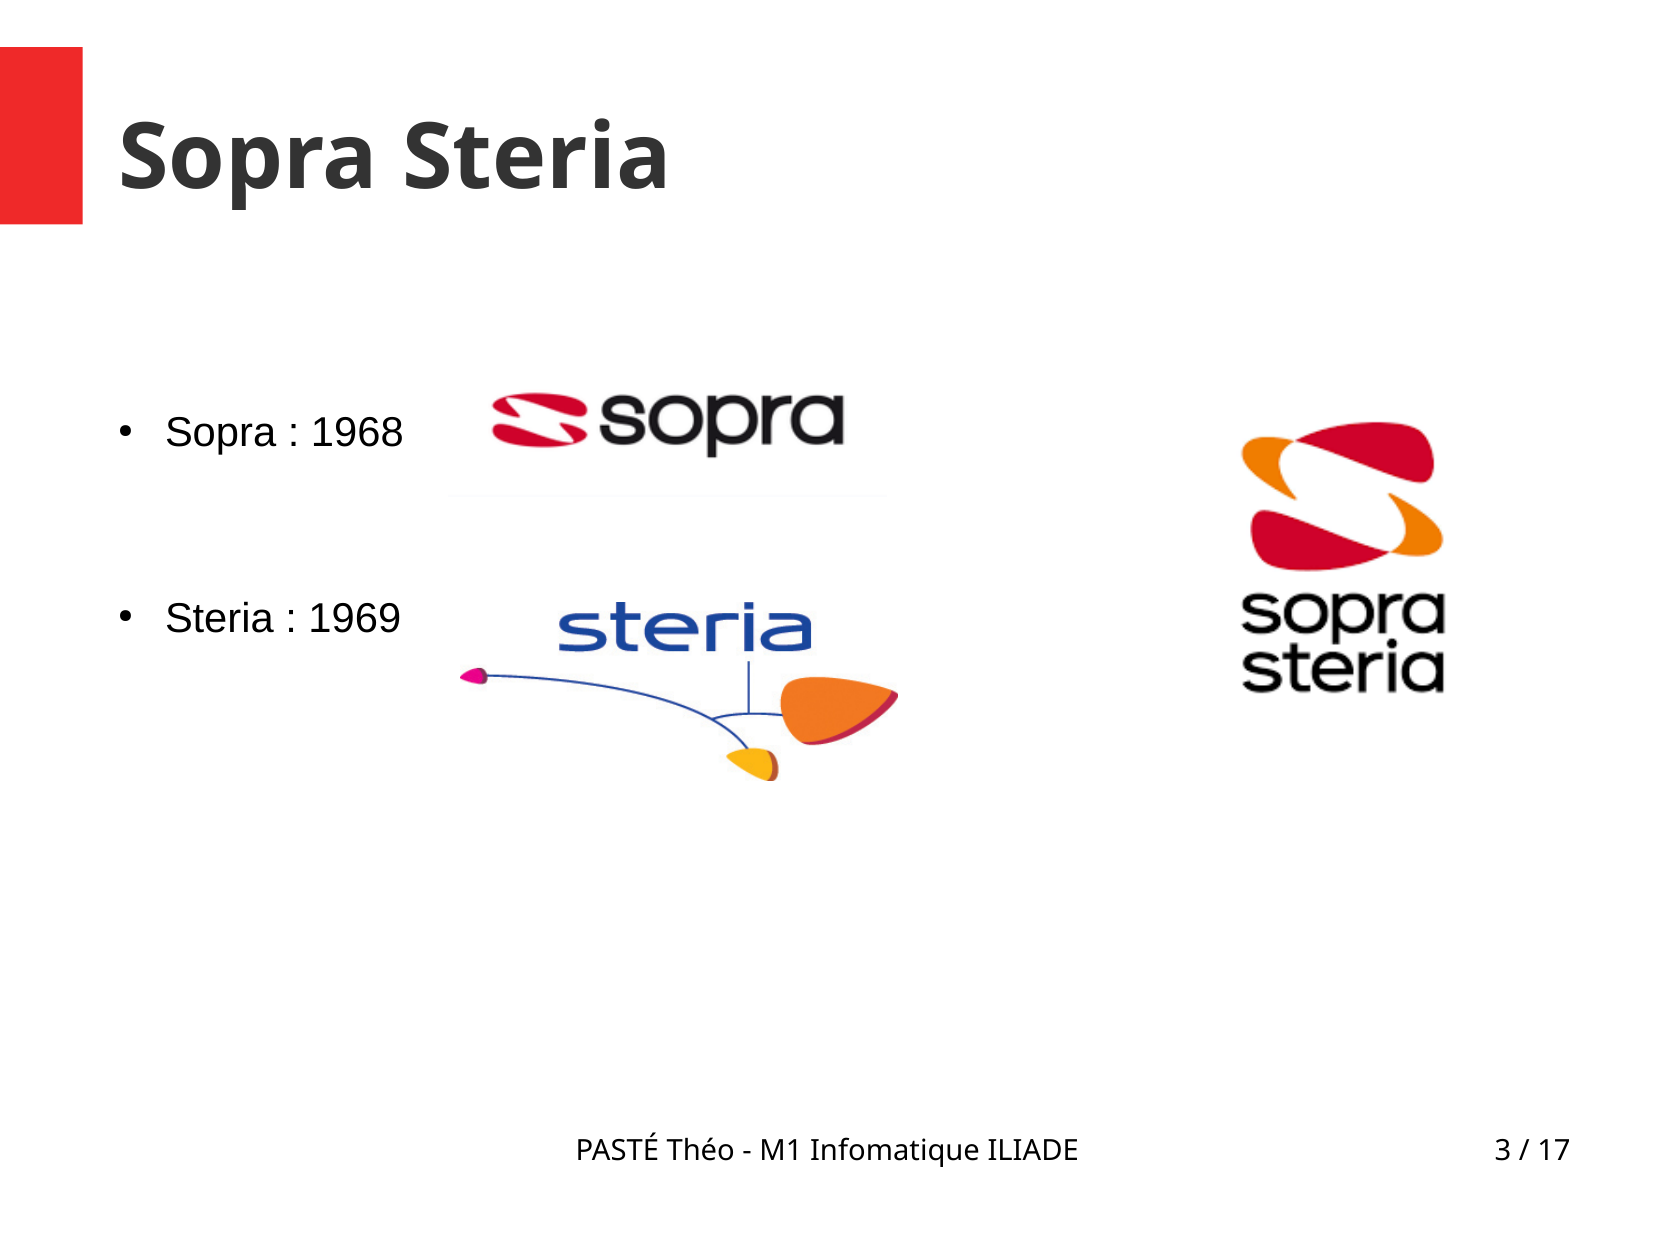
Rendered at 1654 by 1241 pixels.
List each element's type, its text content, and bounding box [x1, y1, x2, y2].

subtitle Sopra : 1968 Steria : 1969 [118, 408, 567, 827]
picture [1133, 348, 1554, 768]
title Sopra Steria [118, 49, 1571, 257]
picture [448, 344, 887, 497]
picture [567, 602, 898, 781]
